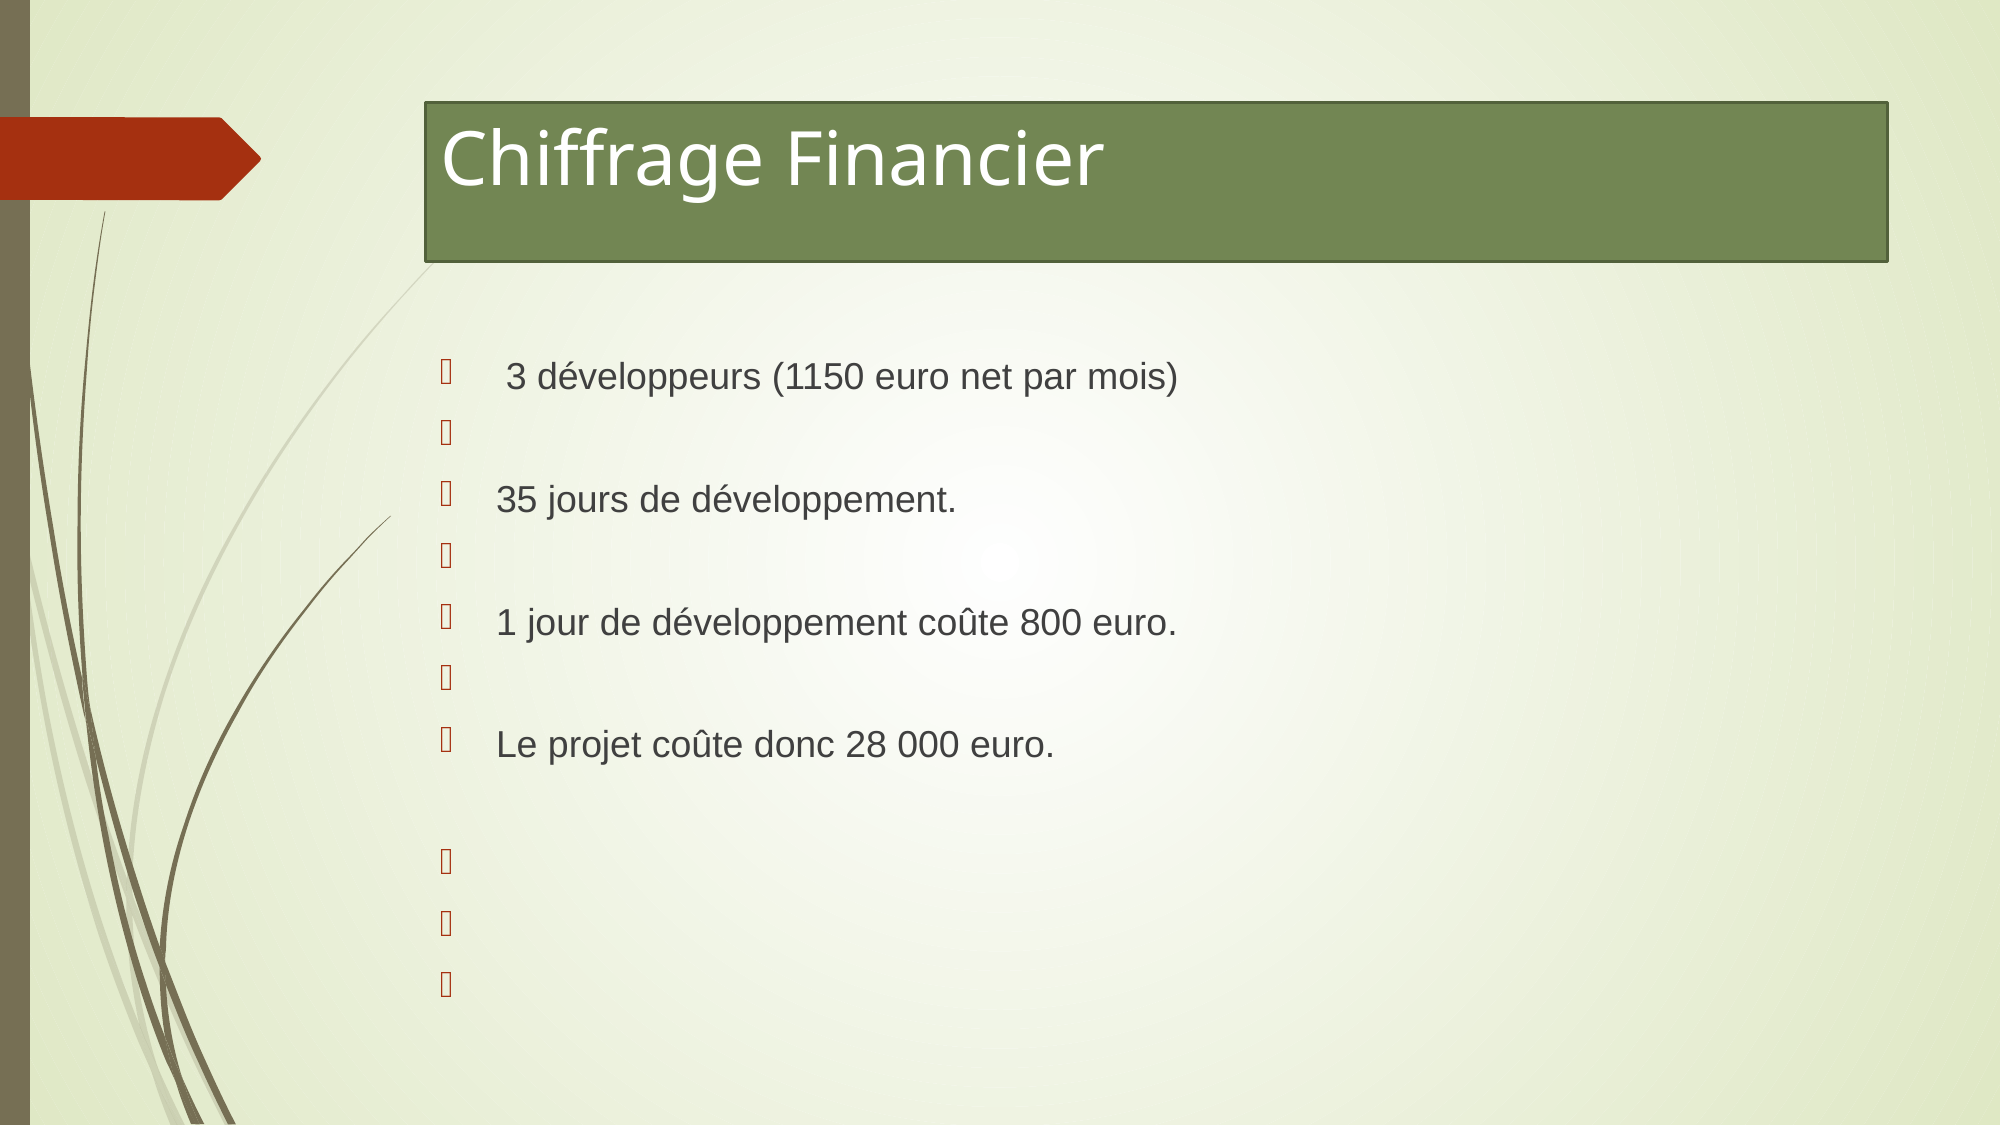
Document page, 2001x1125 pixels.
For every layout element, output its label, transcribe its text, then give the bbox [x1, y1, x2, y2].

list 3 développeurs (1150 euro net par mois) 35 jours de développement. 1 jour de développement coûte 800 euro. Le projet coûte donc 28 000 euro. [424, 350, 1888, 805]
title Chiffrage Financier [425, 102, 1888, 262]
